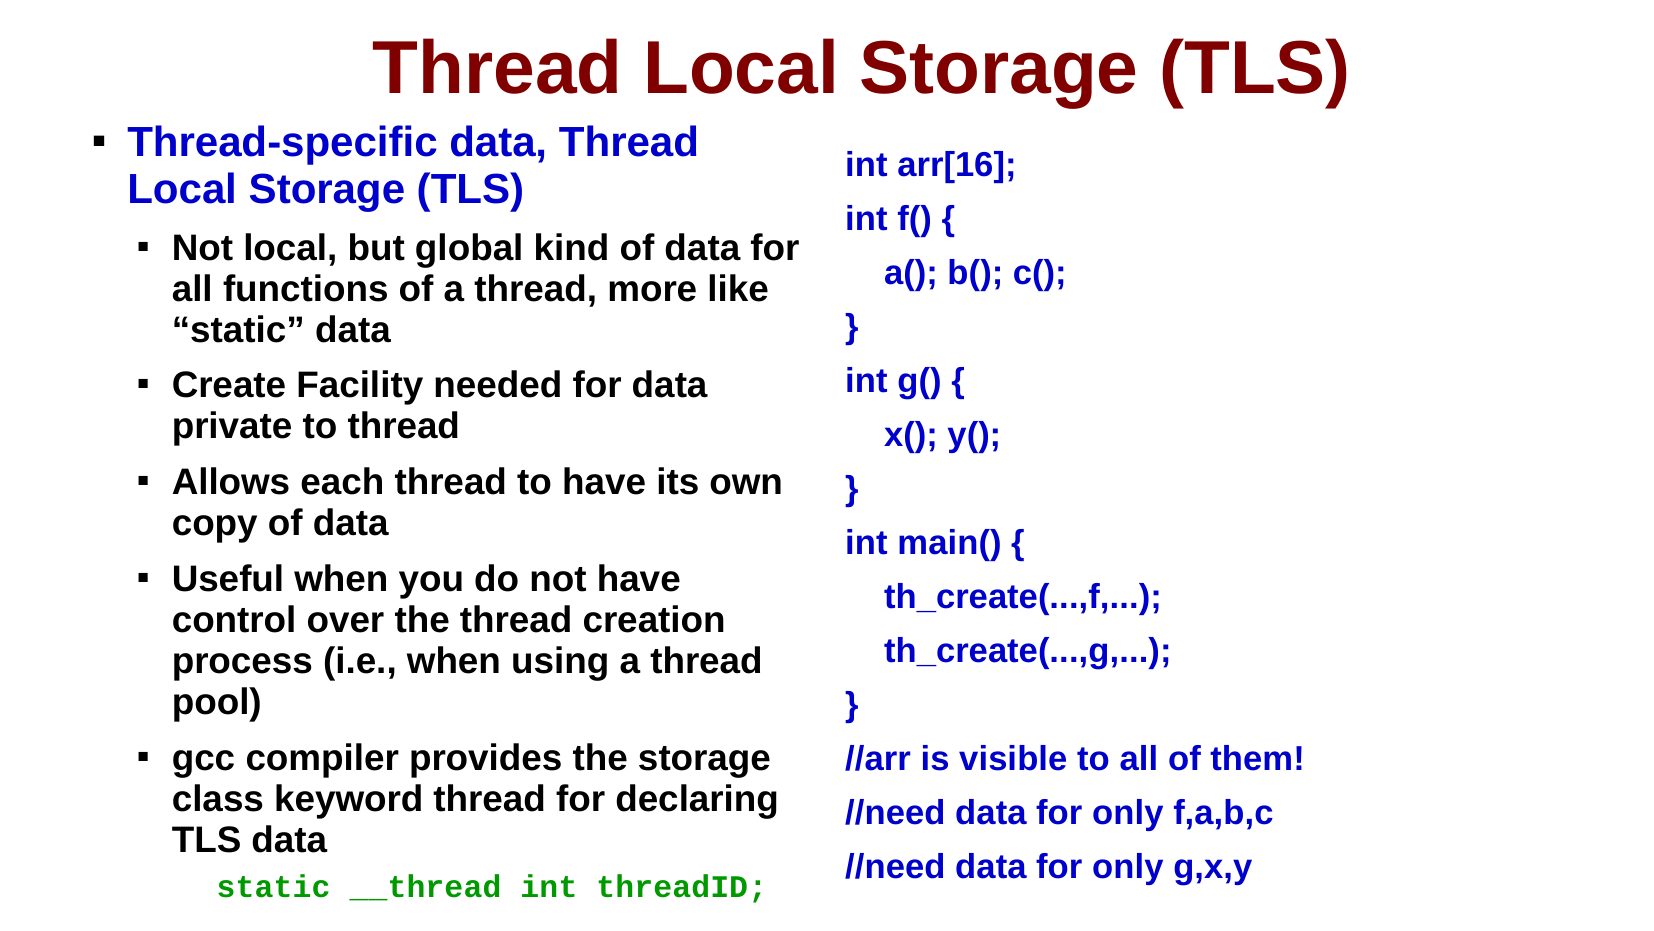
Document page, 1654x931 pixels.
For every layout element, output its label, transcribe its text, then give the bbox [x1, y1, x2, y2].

list Thread-specific data, Thread Local Storage (TLS) Not local, but global kind of data for all functions of a thread, more like “static” data Create Facility needed for data private to thread Allows each thread to have its own copy of data Useful when you do not have control over the thread creation process (i.e., when using a thread pool) gcc compiler provides the storage class keyword thread for declaring TLS data static __thread int threadID; [82, 118, 804, 922]
title Thread Local Storage (TLS) [82, 0, 1571, 146]
list int arr[16]; int f() { a(); b(); c(); } int g() { x(); y(); } int main() { th_create(...,f,...); th_create(...,g,...); } //arr is visible to all of them! //need data for only f,a,b,c //need data for only g,x,y [845, 145, 1595, 886]
